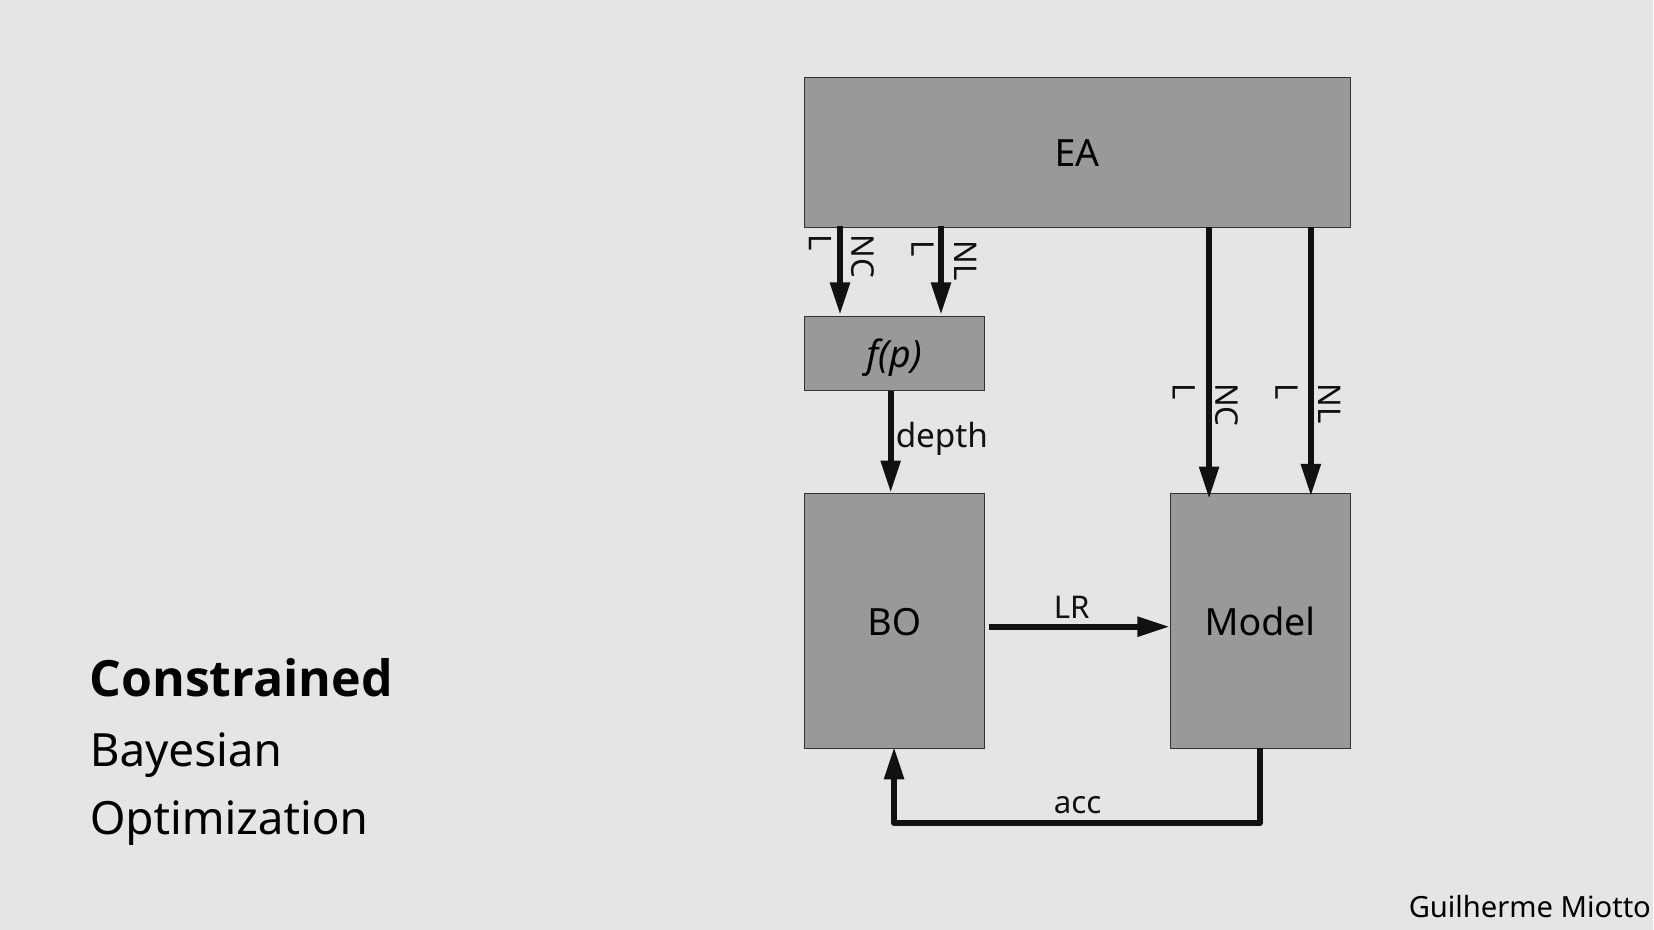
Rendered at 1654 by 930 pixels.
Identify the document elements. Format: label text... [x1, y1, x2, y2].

text_box NCL [1206, 368, 1257, 457]
text_box NLL [945, 226, 996, 311]
text_box depth [881, 404, 888, 460]
text_box NCL [842, 219, 893, 308]
text_box f(p) [804, 316, 985, 391]
text_box Guilherme Miotto [1394, 879, 1648, 927]
text_box NLL [1309, 369, 1360, 455]
text_box depth [894, 404, 1004, 465]
text_box EA [804, 77, 1351, 228]
text_box acc [1038, 773, 1114, 824]
text_box BO [804, 493, 985, 749]
text_box Constrained Bayesian Optimization [75, 635, 466, 878]
text_box LR [1038, 578, 1105, 629]
text_box Model [1170, 493, 1351, 749]
